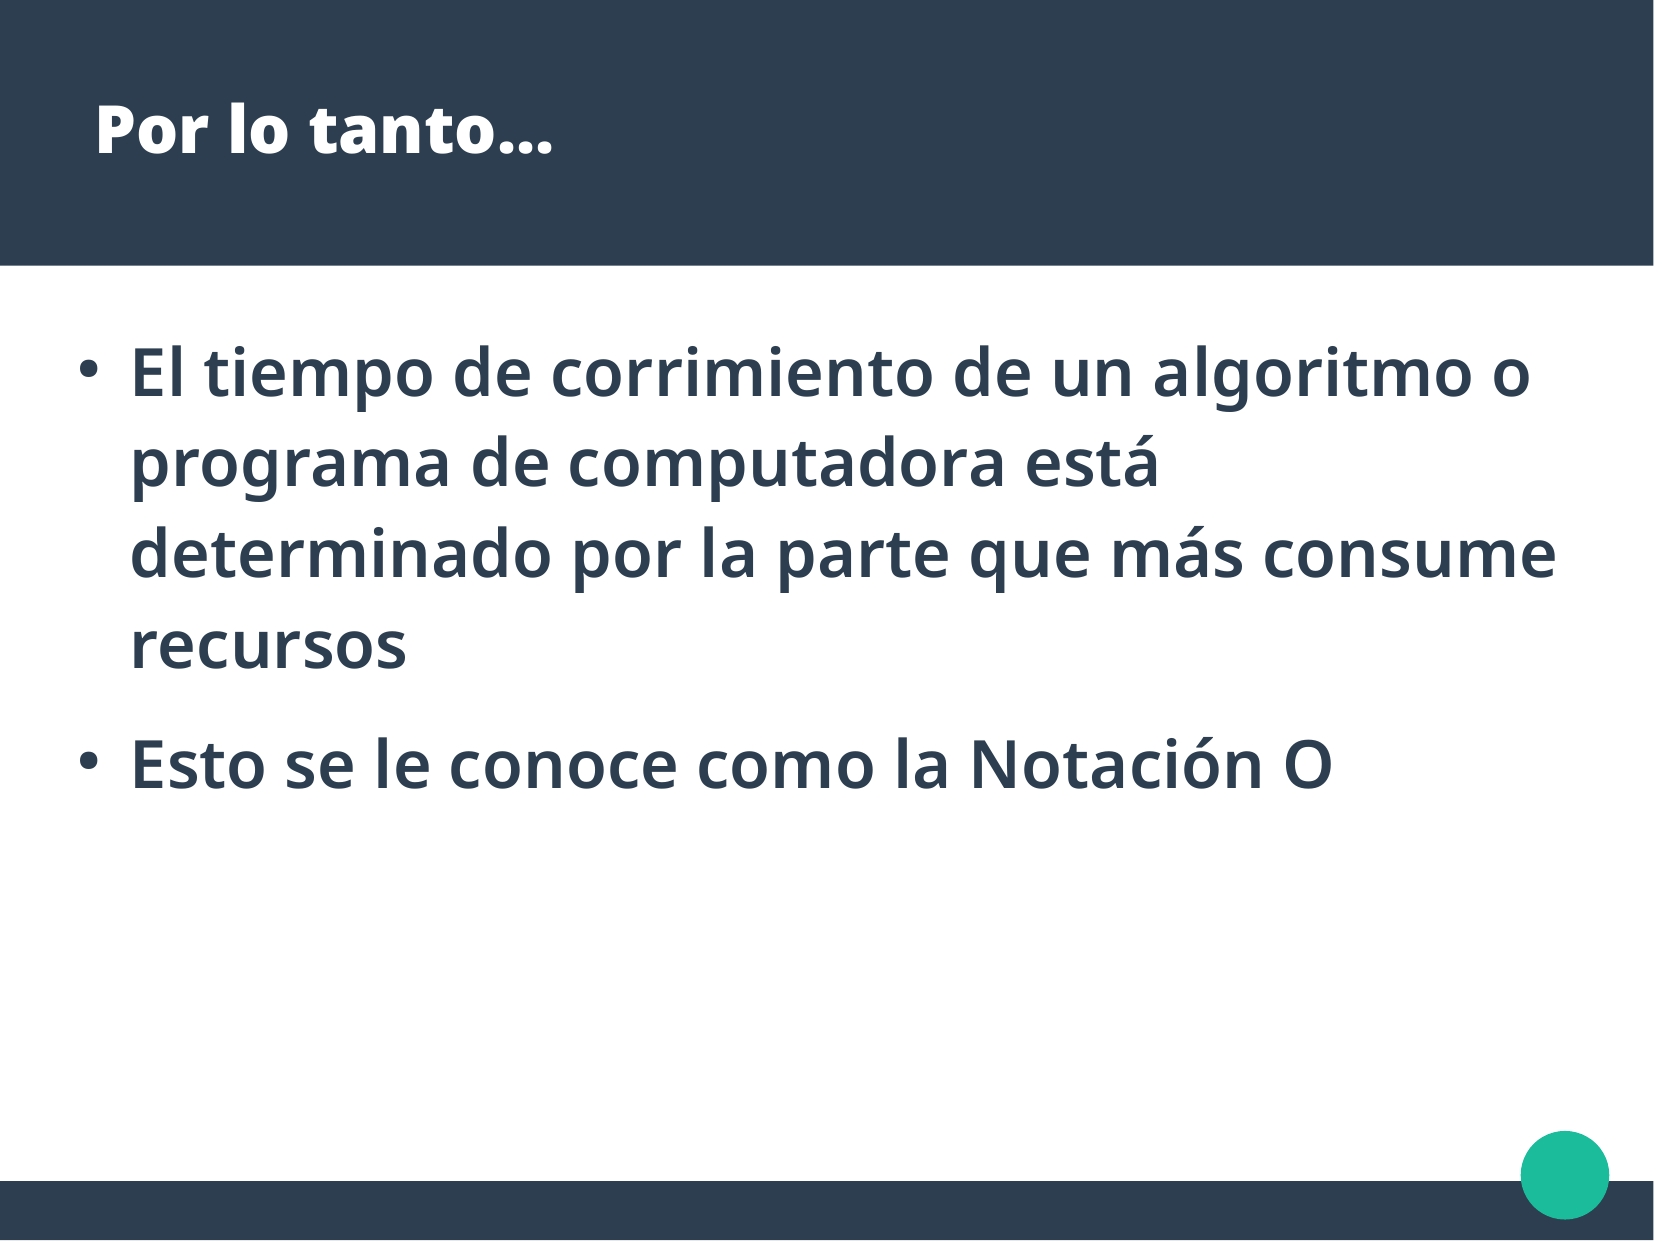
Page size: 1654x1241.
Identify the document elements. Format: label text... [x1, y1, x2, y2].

list El tiempo de corrimiento de un algoritmo o programa de computadora está determinado por la parte que más consume recursos Esto se le conoce como la Notación O [59, 324, 1595, 1152]
title Por lo tanto... [59, 49, 1595, 207]
